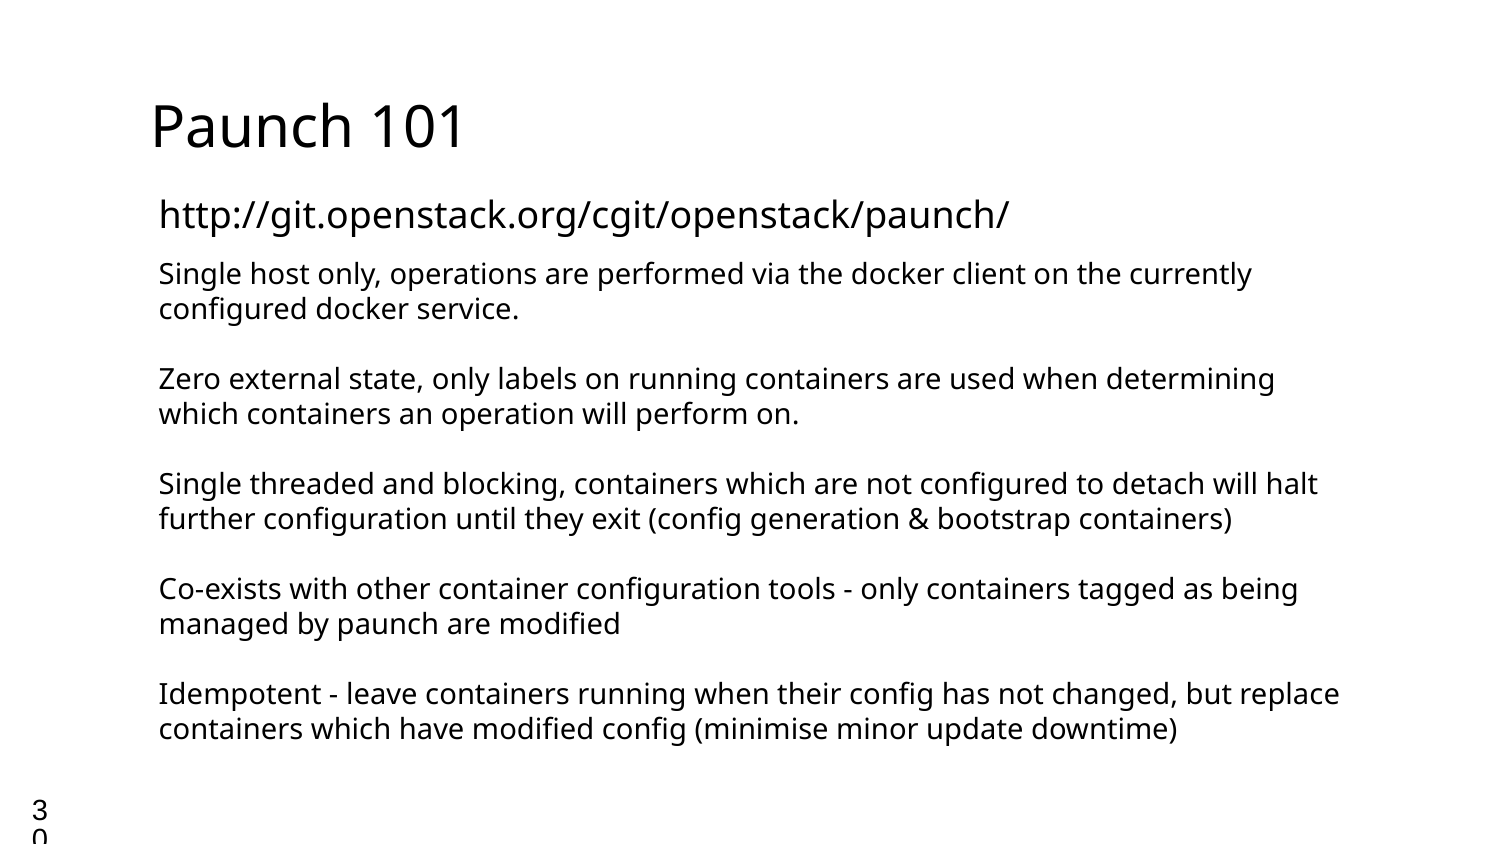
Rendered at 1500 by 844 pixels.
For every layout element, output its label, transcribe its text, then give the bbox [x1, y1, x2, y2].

text_box http://git.openstack.org/cgit/openstack/paunch/ [143, 160, 1373, 268]
text_box Single host only, operations are performed via the docker client on the currently configured docker service. Zero external state, only labels on running containers are used when determining which containers an operation will perform on. Single threaded and blocking, containers which are not configured to detach will halt further configuration until they exit (config generation & bootstrap containers) Co-exists with other container configuration tools - only containers tagged as being managed by paunch are modified Idempotent - leave containers running when their config has not changed, but replace containers which have modified config (minimise minor update downtime) [143, 310, 1373, 760]
slide_number <number> [16, 776, 77, 842]
title Paunch 101 [135, 0, 1365, 175]
